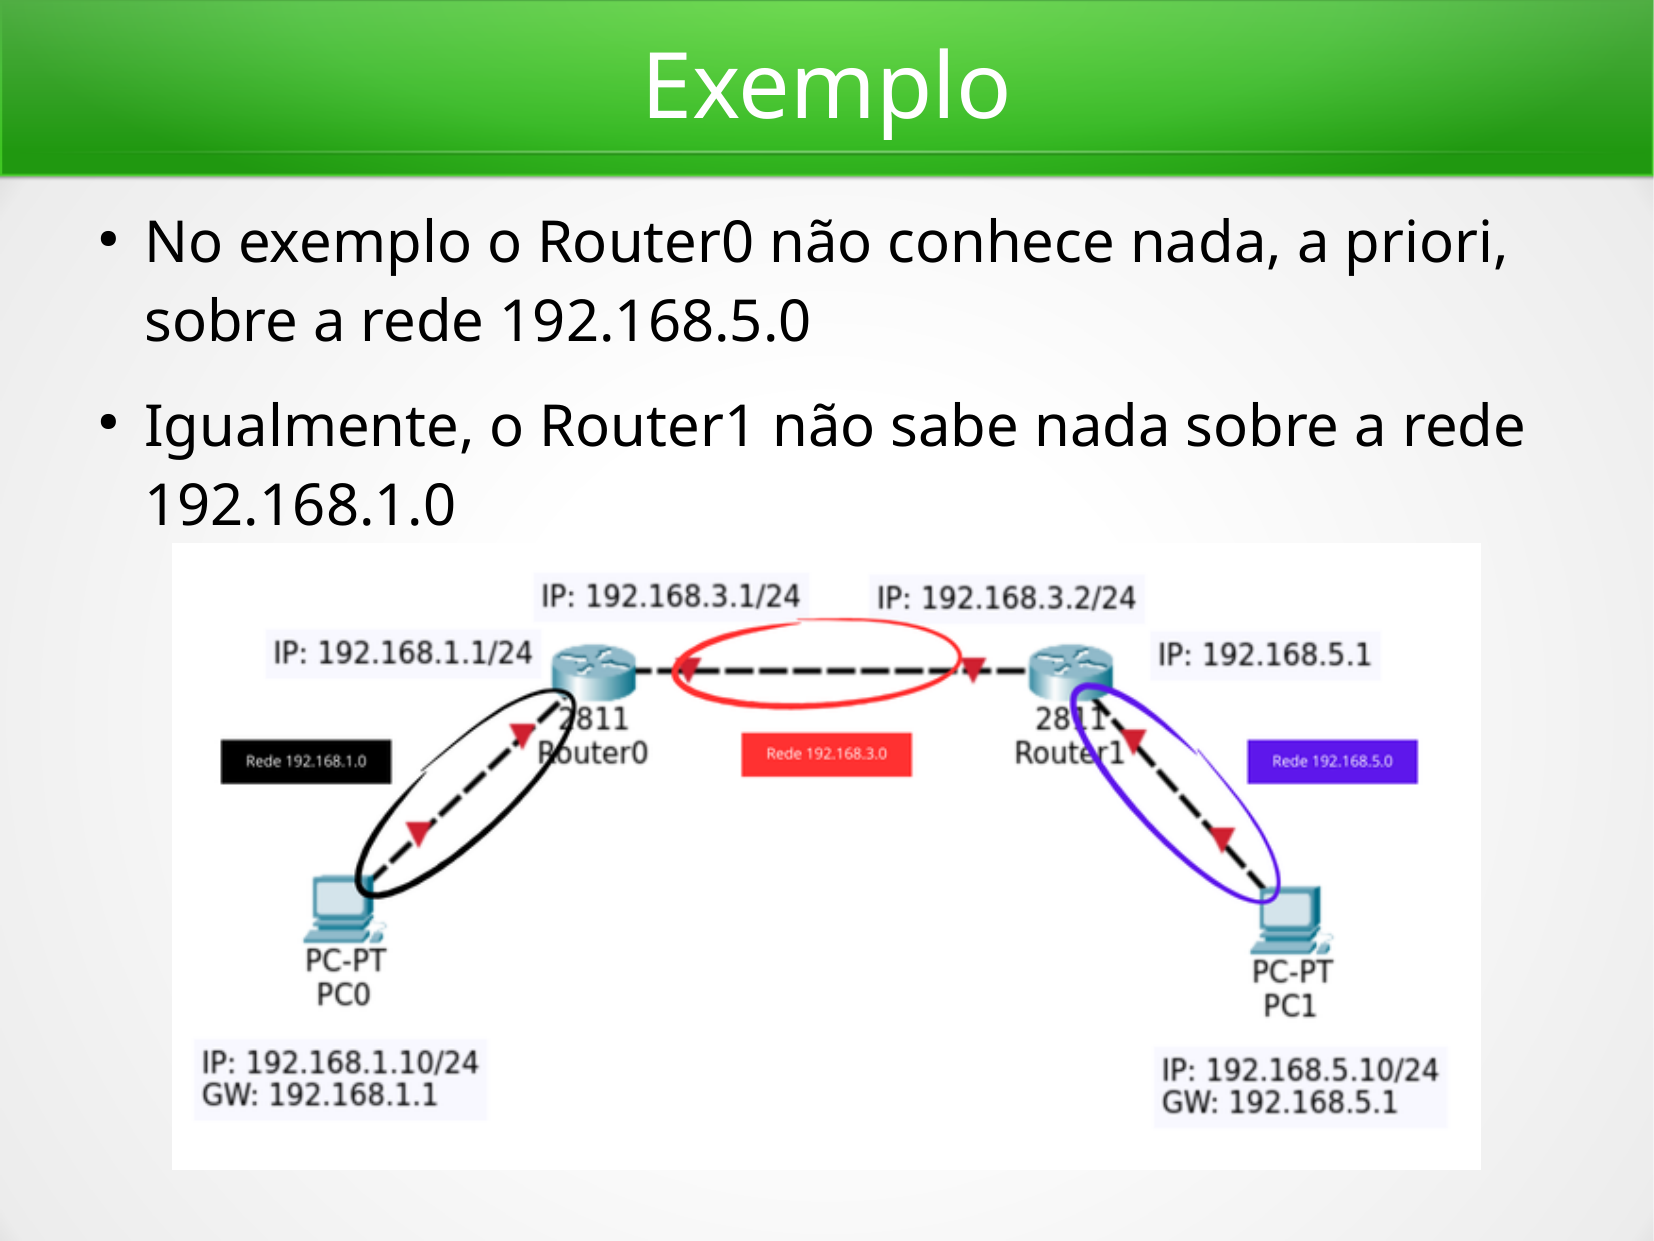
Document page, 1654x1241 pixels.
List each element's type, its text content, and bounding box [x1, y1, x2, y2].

picture [0, 0, 1654, 1241]
title Exemplo [82, 11, 1571, 154]
list No exemplo o Router0 não conhece nada, a priori, sobre a rede 192.168.5.0 Igualmente, o Router1 não sabe nada sobre a rede 192.168.1.0 [82, 200, 1571, 544]
